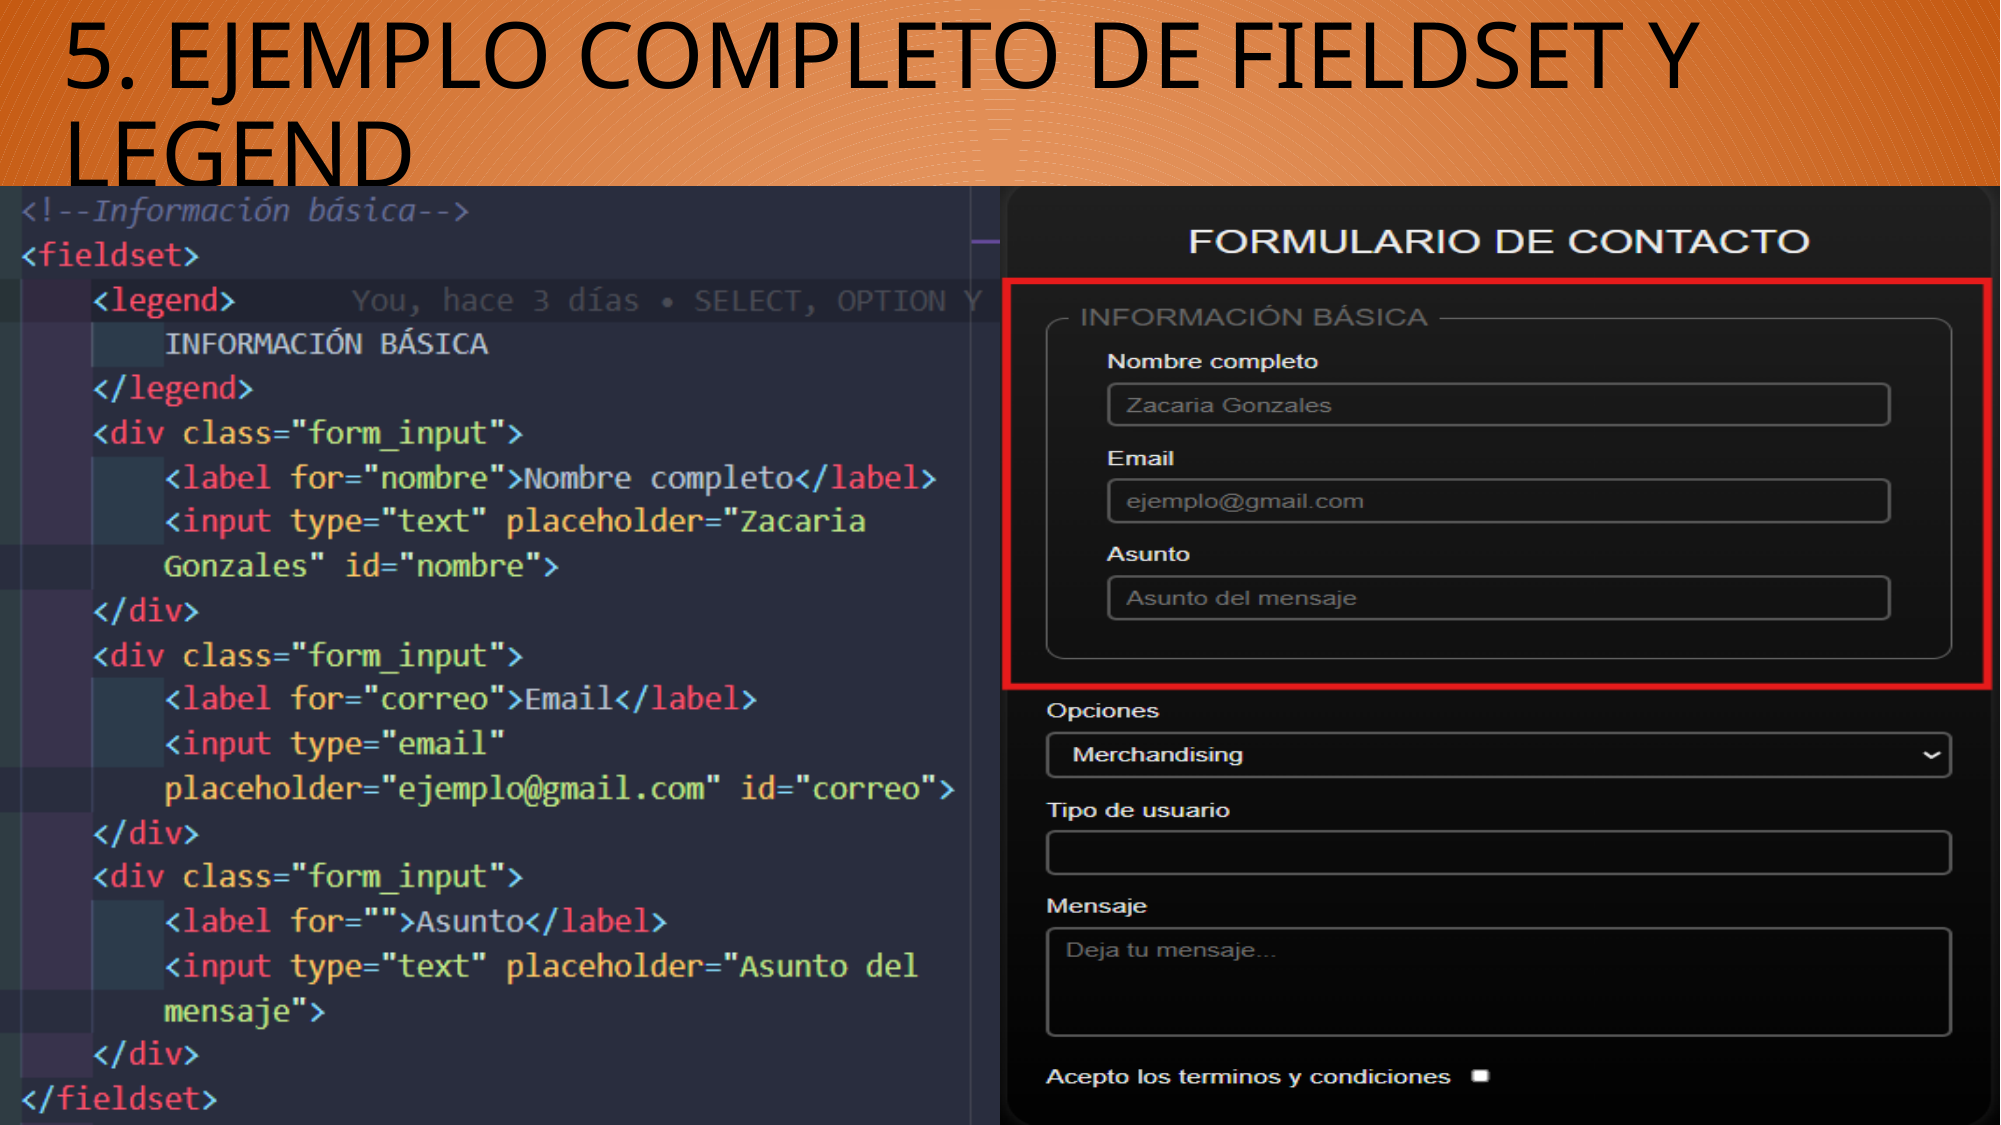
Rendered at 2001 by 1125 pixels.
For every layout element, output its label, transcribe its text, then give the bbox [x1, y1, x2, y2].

picture [0, 186, 2000, 1125]
title 5. EJEMPLO COMPLETO DE FIELDSET Y LEGEND [48, 0, 1774, 186]
